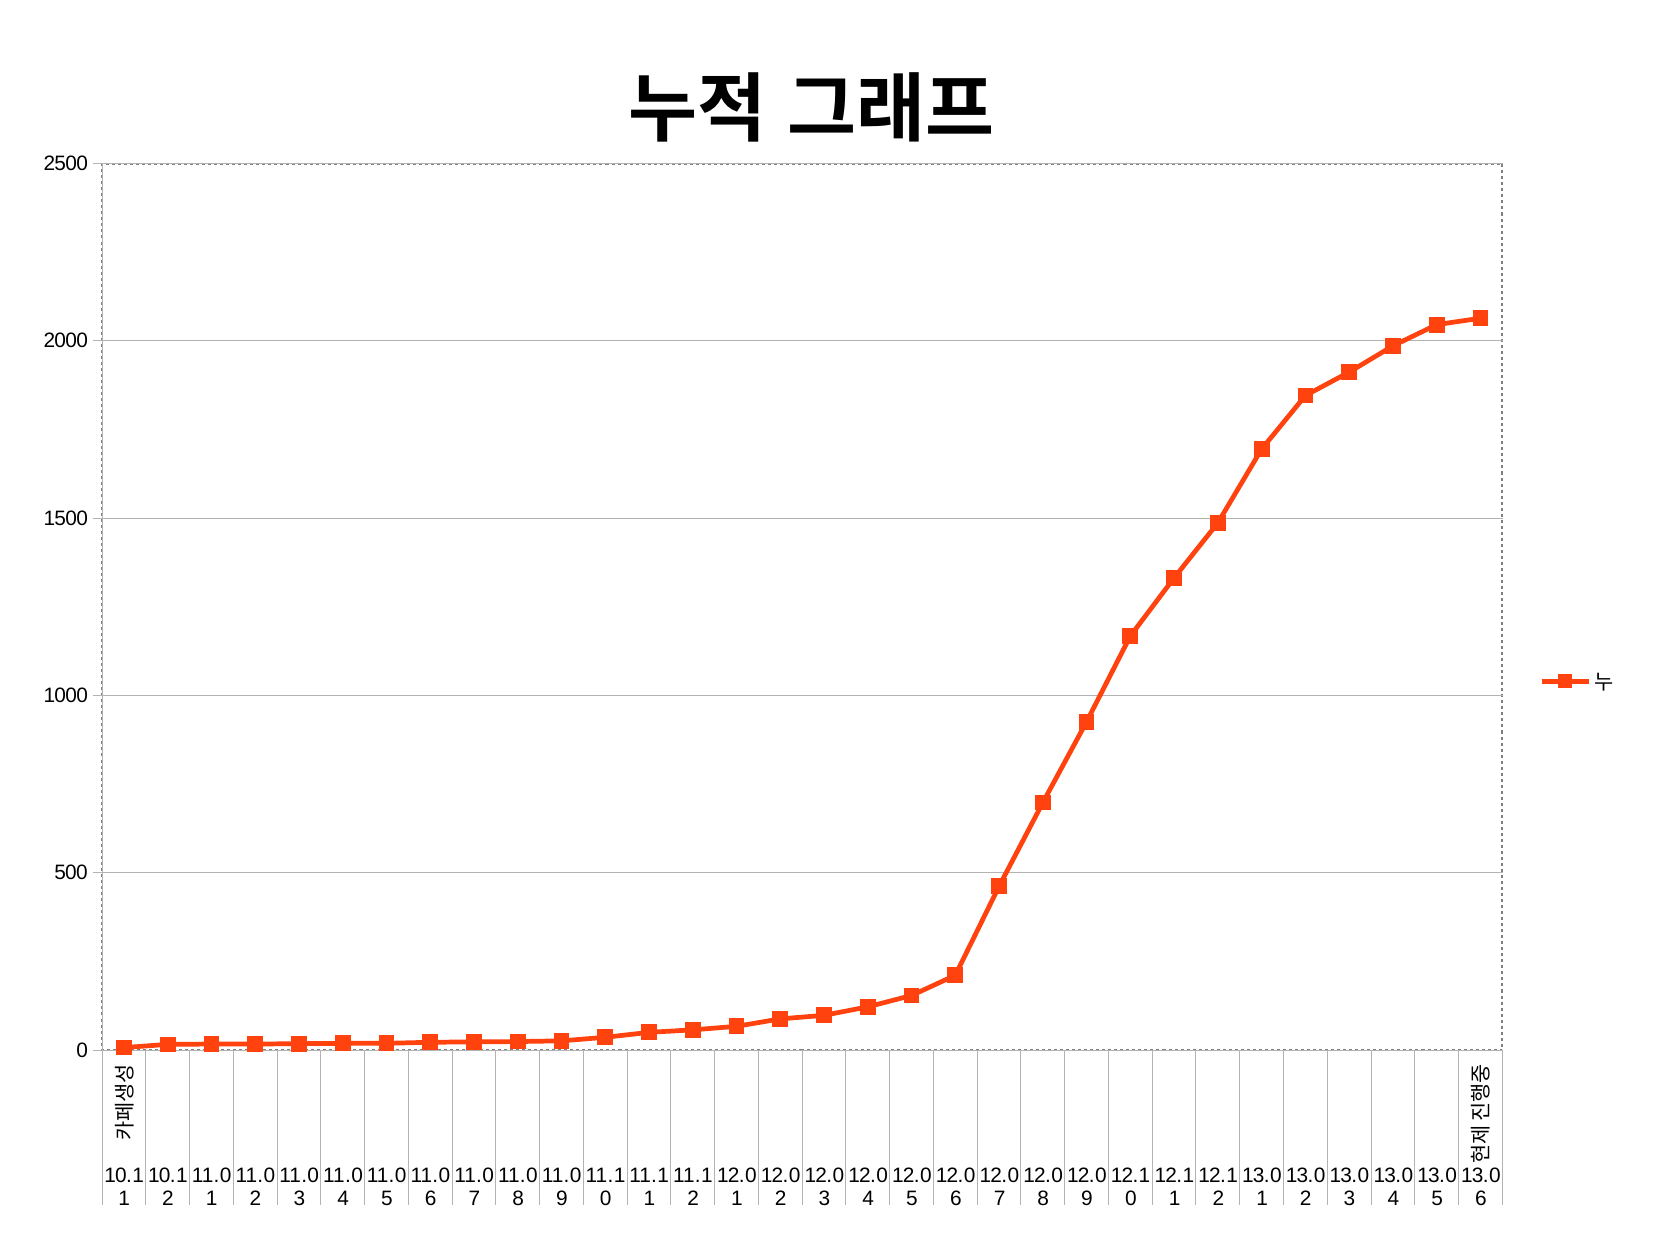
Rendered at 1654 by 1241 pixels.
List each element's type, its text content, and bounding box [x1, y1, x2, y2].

chart [11, 129, 1633, 1233]
text_box 누적 그래프 [614, 40, 1018, 142]
